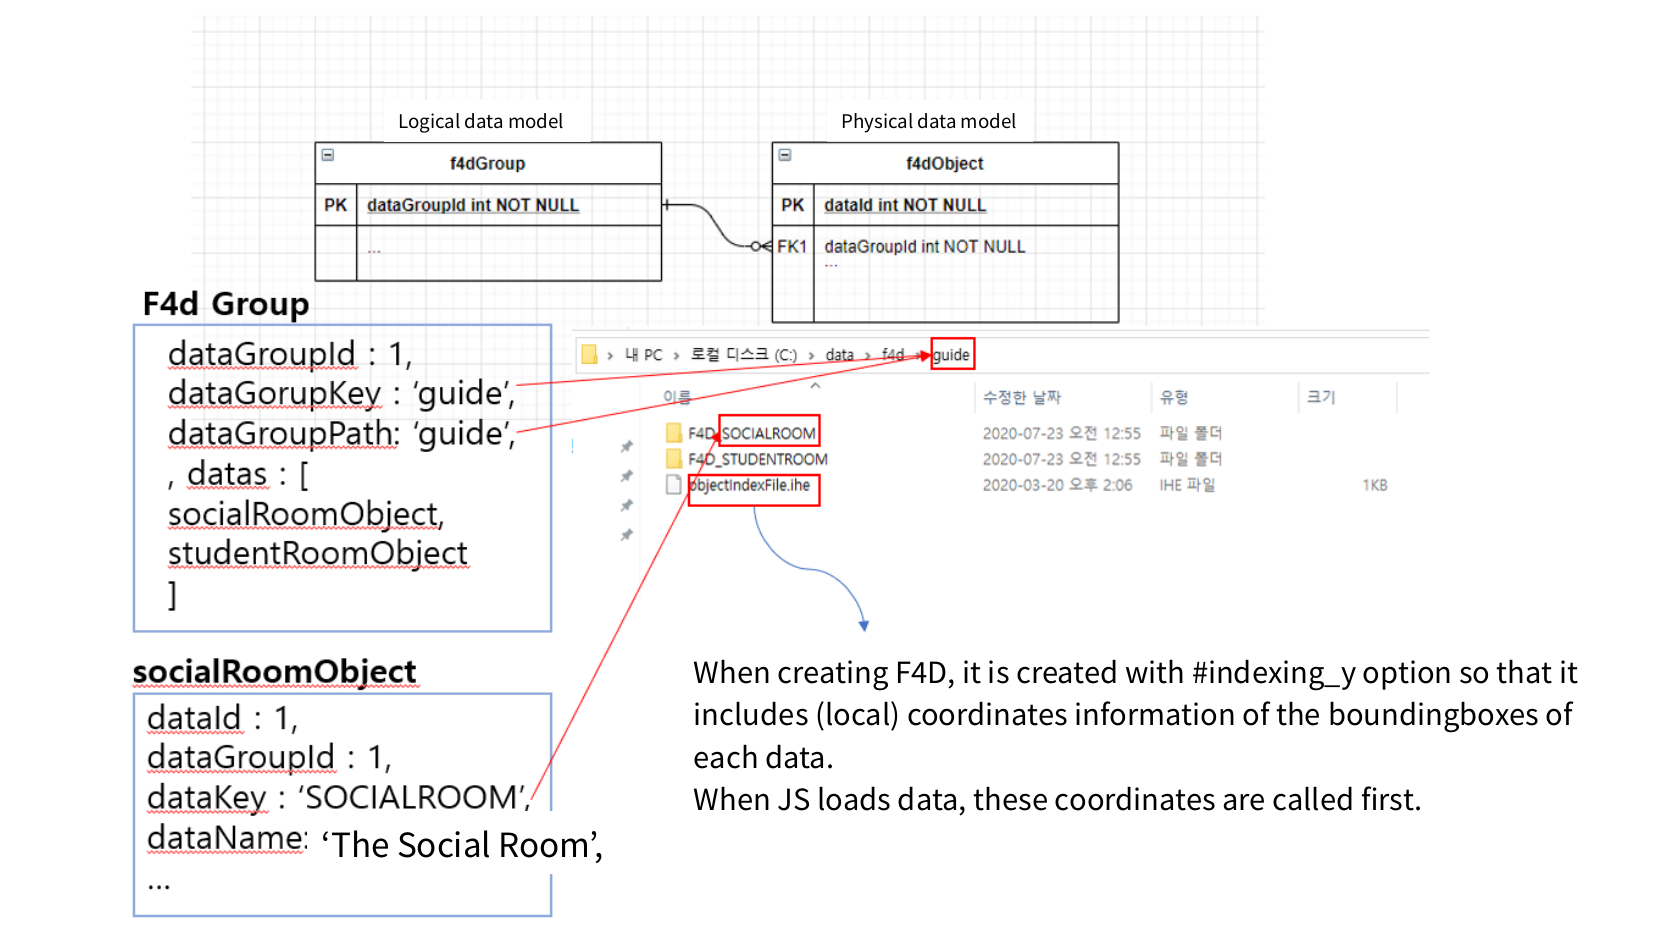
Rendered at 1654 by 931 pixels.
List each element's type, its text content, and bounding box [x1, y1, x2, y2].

picture [106, 0, 1554, 931]
text_box Physical data model [826, 99, 1034, 142]
text_box ‘The Social Room’, [307, 811, 632, 875]
text_box Logical data model [383, 99, 591, 142]
text_box When creating F4D, it is created with #indexing_y option so that it includes (local) coordinates information of the boundingboxes of each data. When JS loads data, these coordinates are called first. [679, 641, 1595, 827]
